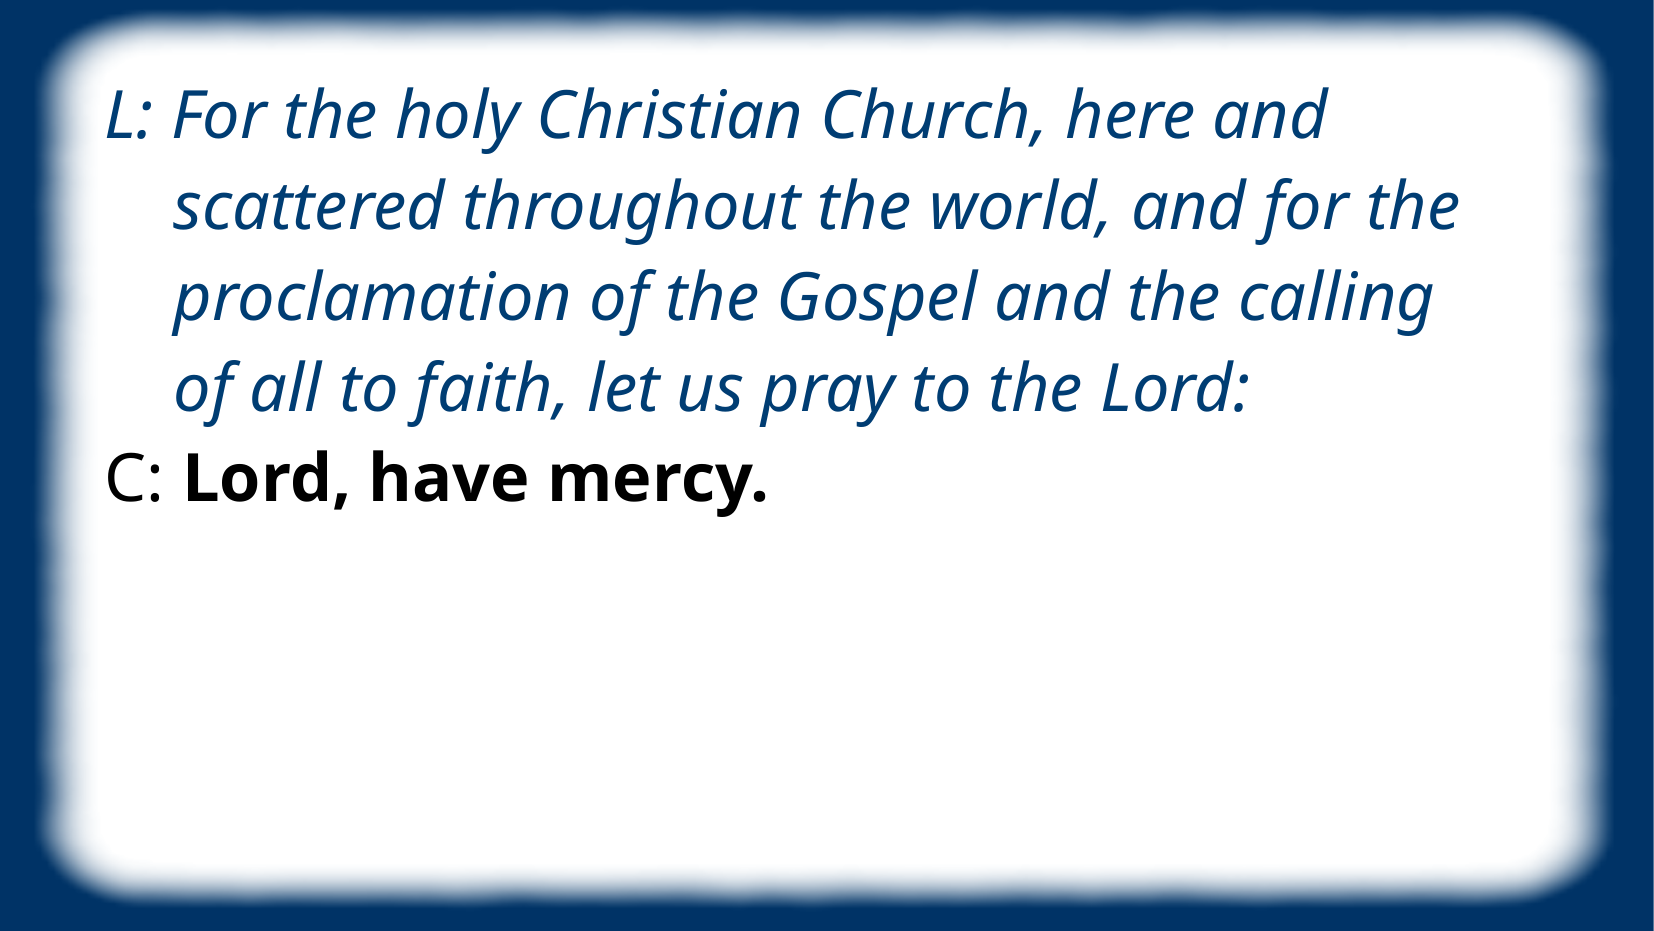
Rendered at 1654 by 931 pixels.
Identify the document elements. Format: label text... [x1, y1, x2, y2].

picture [0, 0, 1654, 931]
text_box L: For the holy Christian Church, here and scattered throughout the world, and for the proclamation of the Gospel and the calling of all to faith, let us pray to the Lord: C: Lord, have mercy. [90, 60, 1546, 519]
